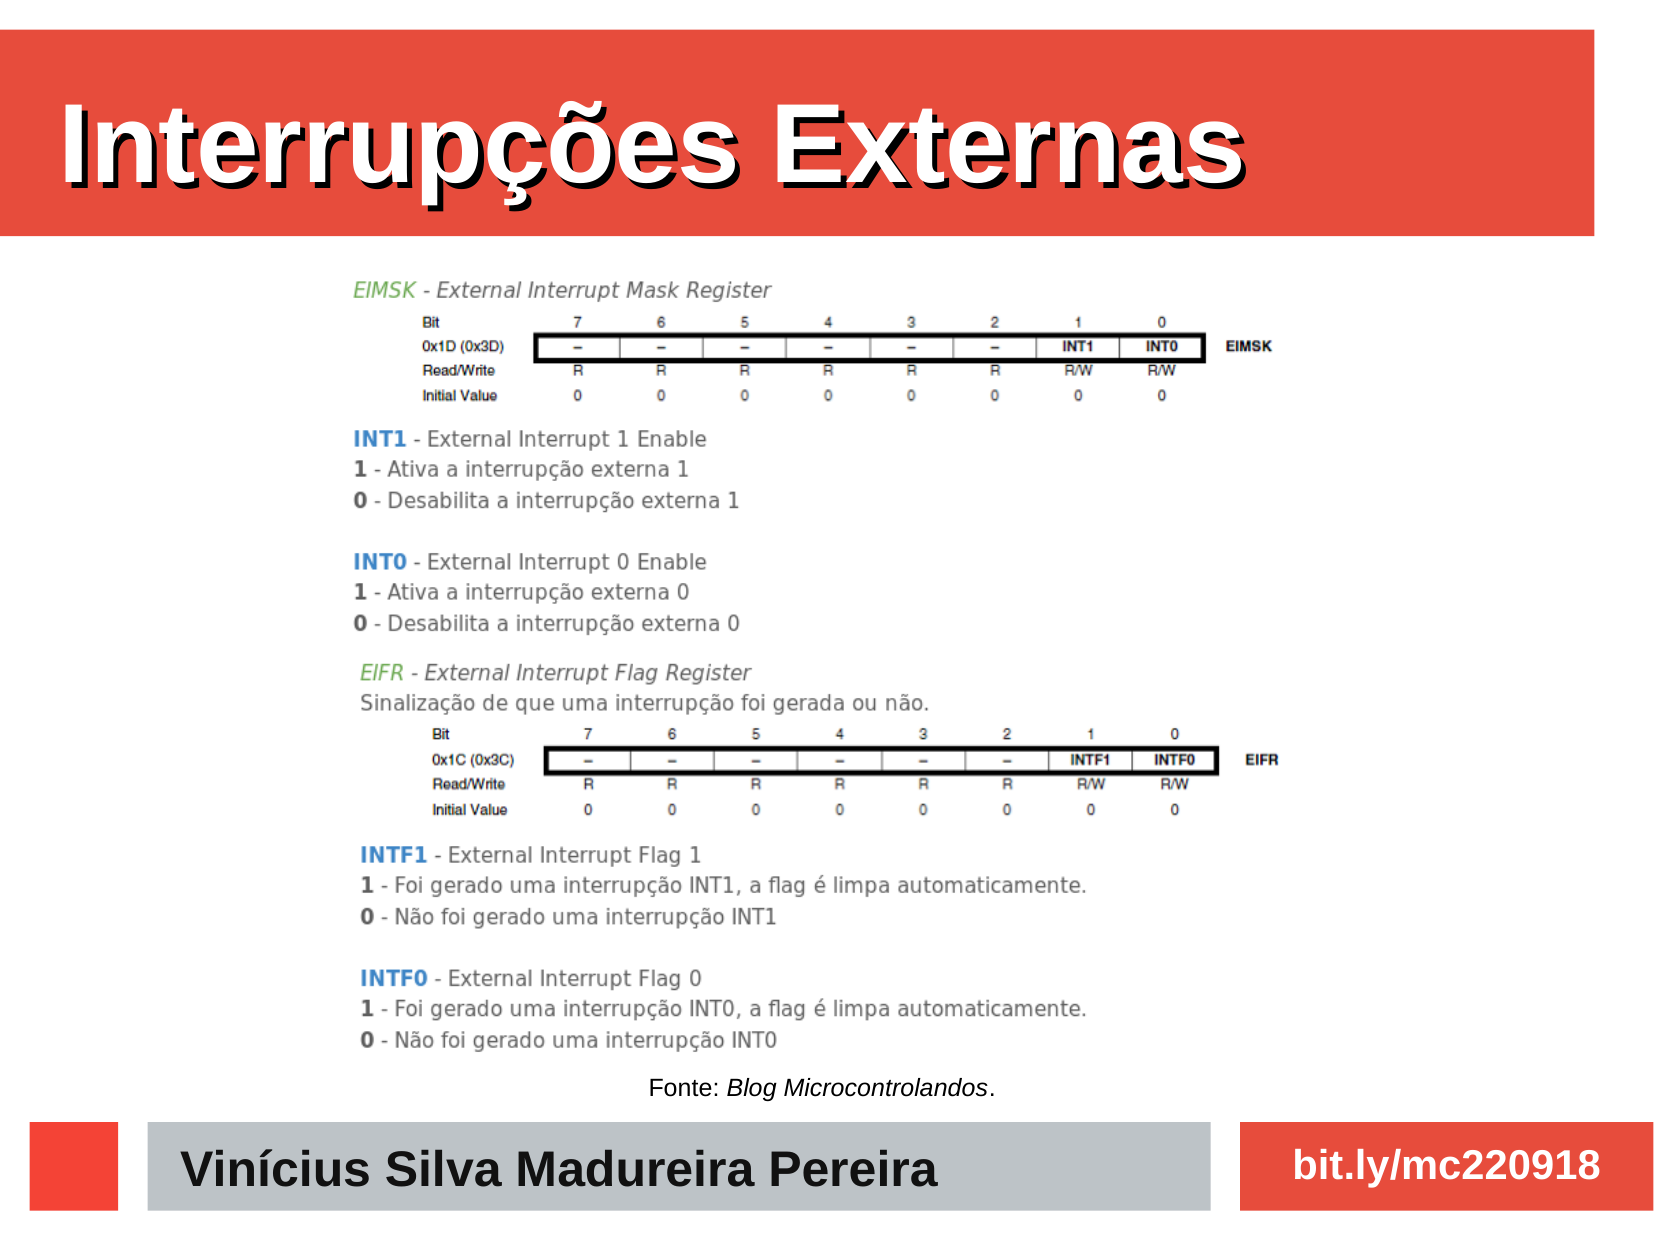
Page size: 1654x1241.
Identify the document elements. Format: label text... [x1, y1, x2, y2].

text_box Vinícius Silva Madureira Pereira [165, 1133, 1170, 1205]
picture [318, 242, 1296, 1063]
title Interrupções Externas [59, 59, 1595, 207]
text_box bit.ly/mc220918 [1228, 1133, 1654, 1205]
